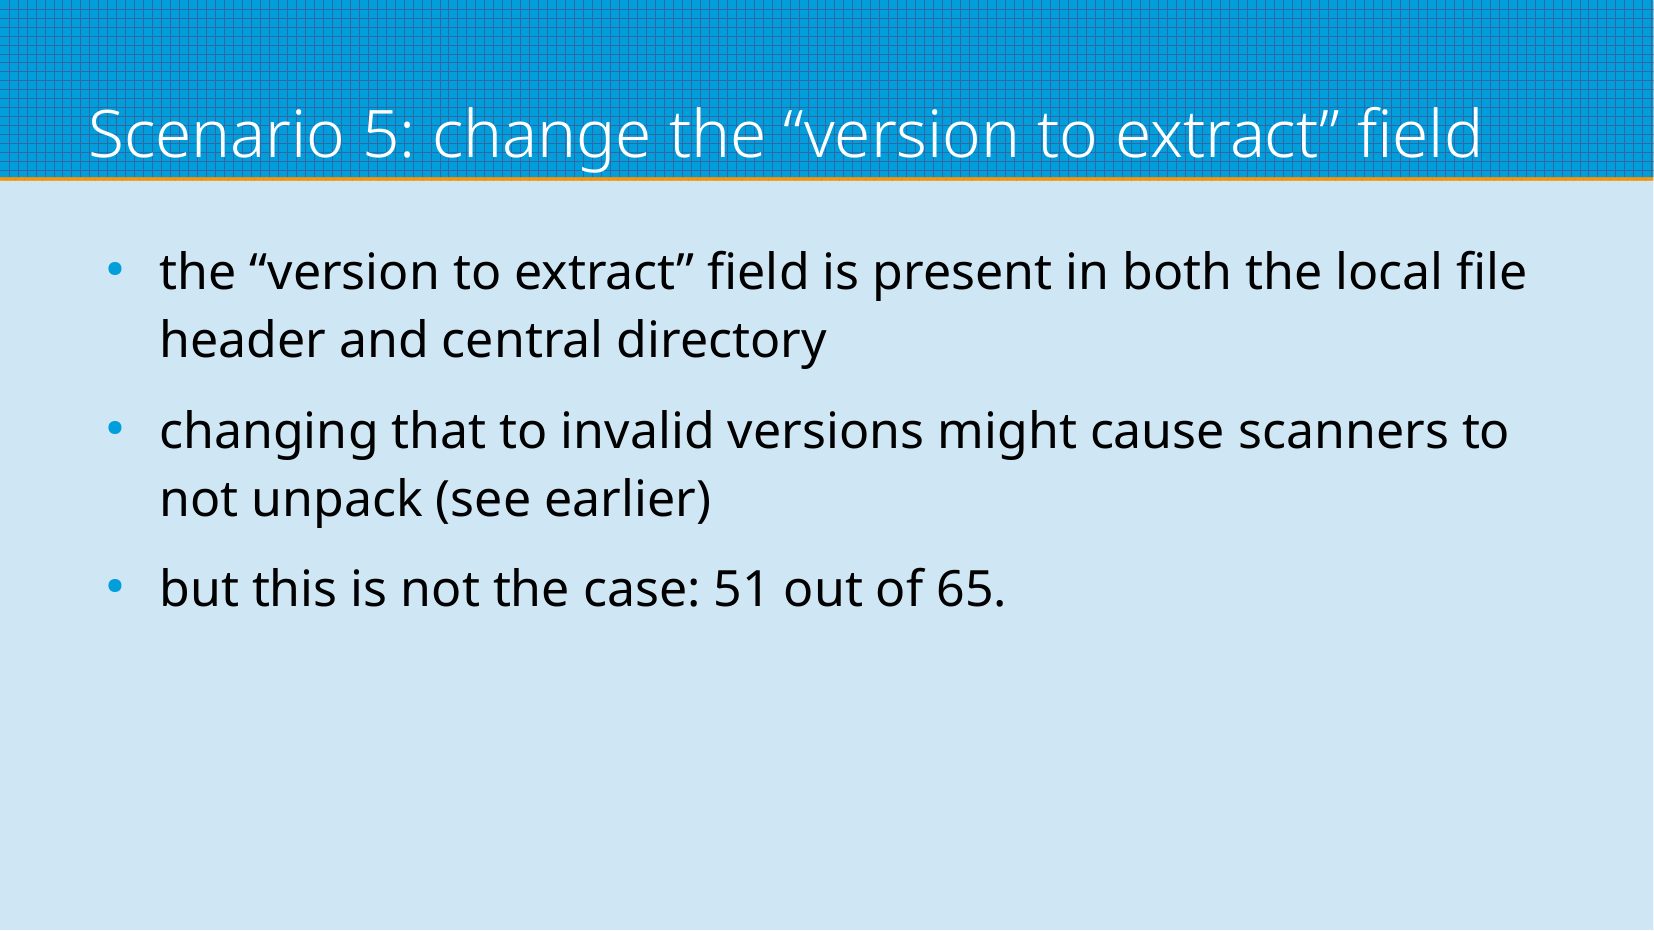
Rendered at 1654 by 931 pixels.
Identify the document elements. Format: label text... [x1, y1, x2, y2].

title Scenario 5: change the “version to extract” field [88, 14, 1565, 178]
list the “version to extract” field is present in both the local file header and central directory changing that to invalid versions might cause scanners to not unpack (see earlier) but this is not the case: 51 out of 65. [88, 236, 1565, 813]
